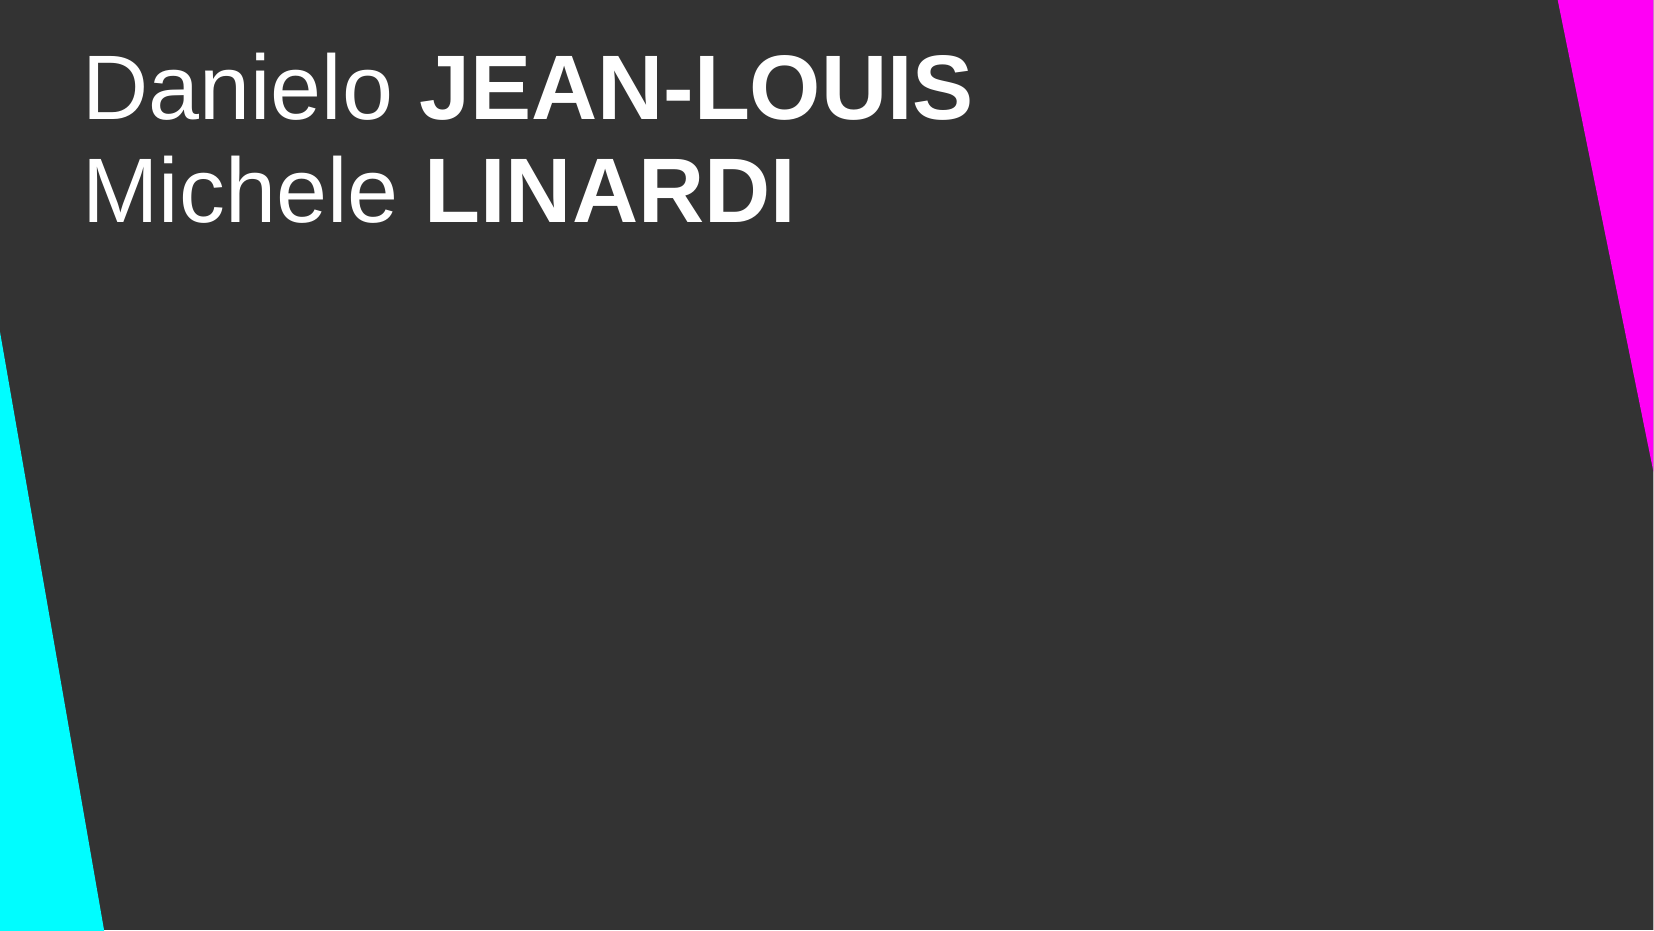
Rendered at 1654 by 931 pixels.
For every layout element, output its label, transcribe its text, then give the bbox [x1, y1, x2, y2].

subtitle Danielo JEAN-LOUIS Michele LINARDI [82, 36, 1571, 758]
text_box [1557, 0, 1654, 475]
text_box [0, 331, 105, 931]
